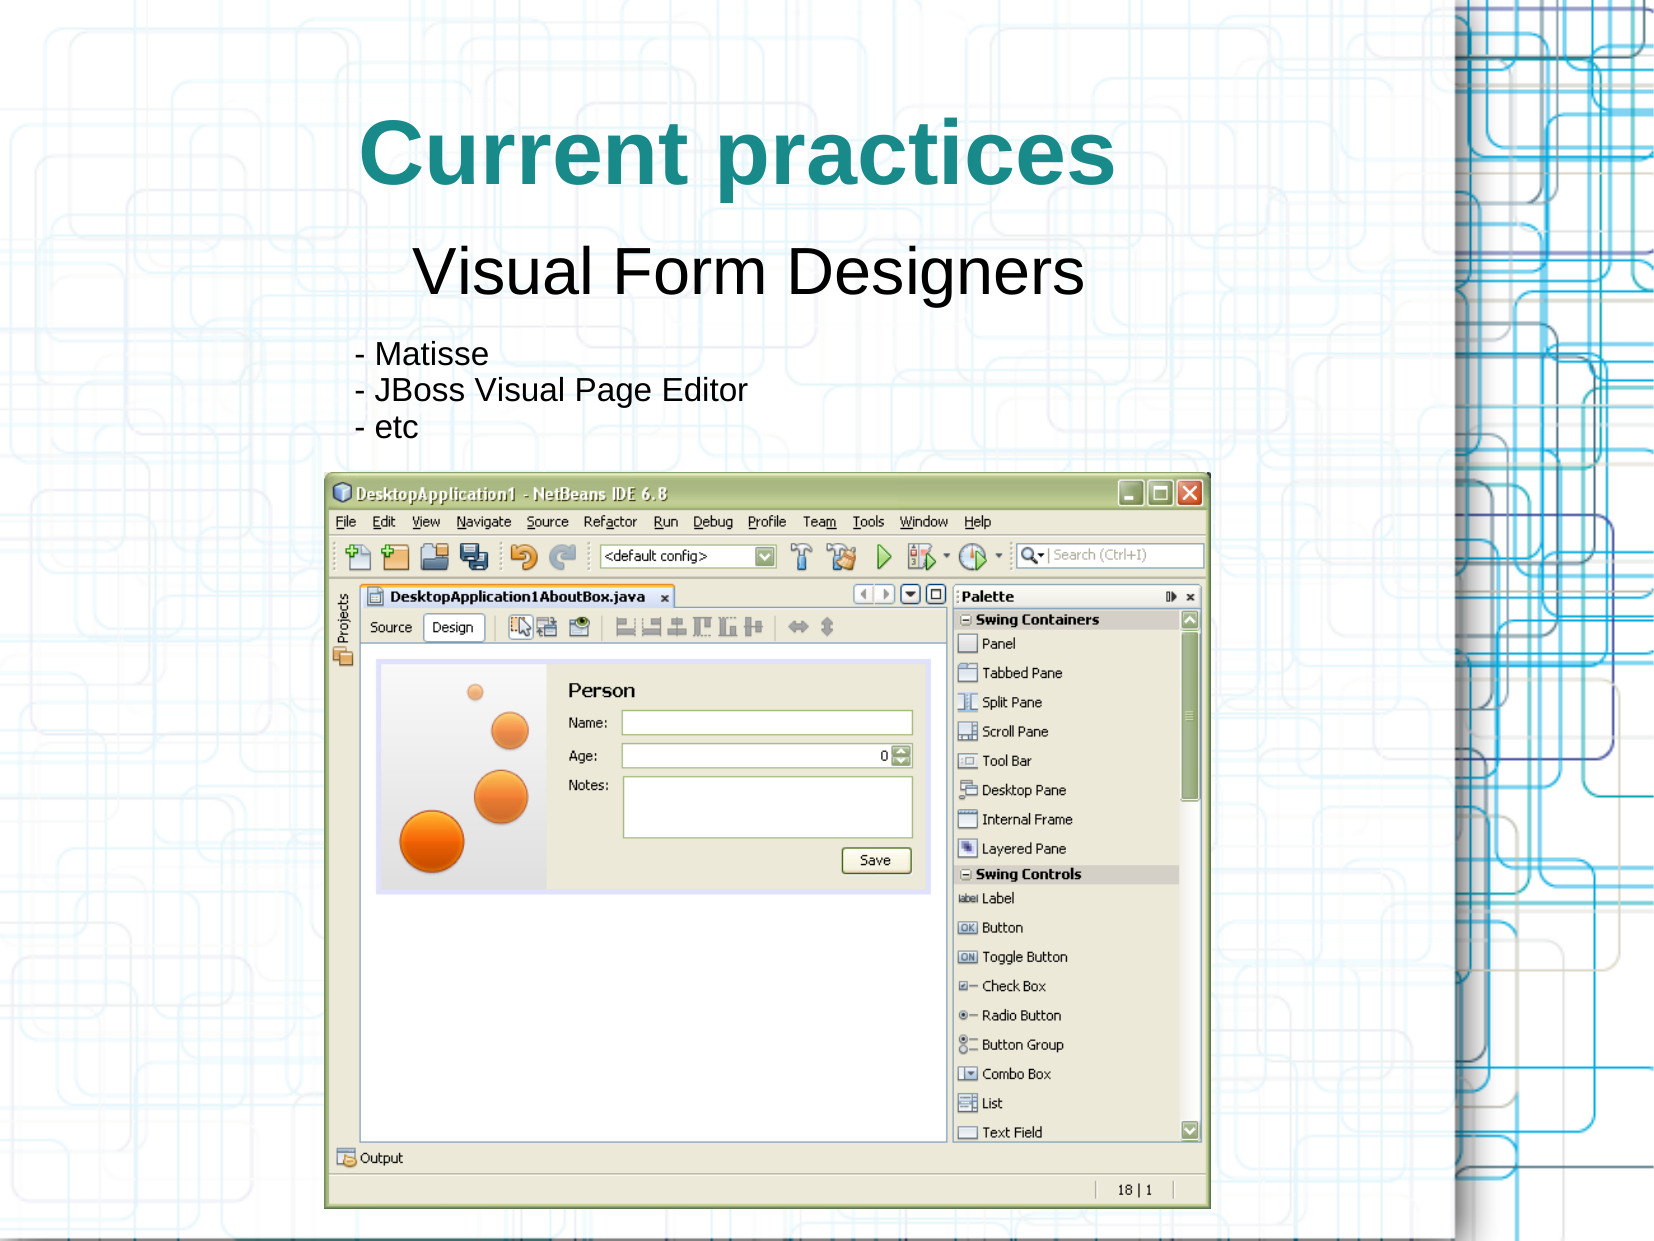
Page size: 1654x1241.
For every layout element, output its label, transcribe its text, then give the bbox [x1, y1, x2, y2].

subtitle Visual Form Designers [82, 159, 1418, 384]
text_box [59, 428, 1424, 1079]
picture [0, 0, 1654, 1241]
text_box - Matisse - JBoss Visual Page Editor - etc [354, 327, 1152, 454]
title Current practices [59, 56, 1418, 250]
